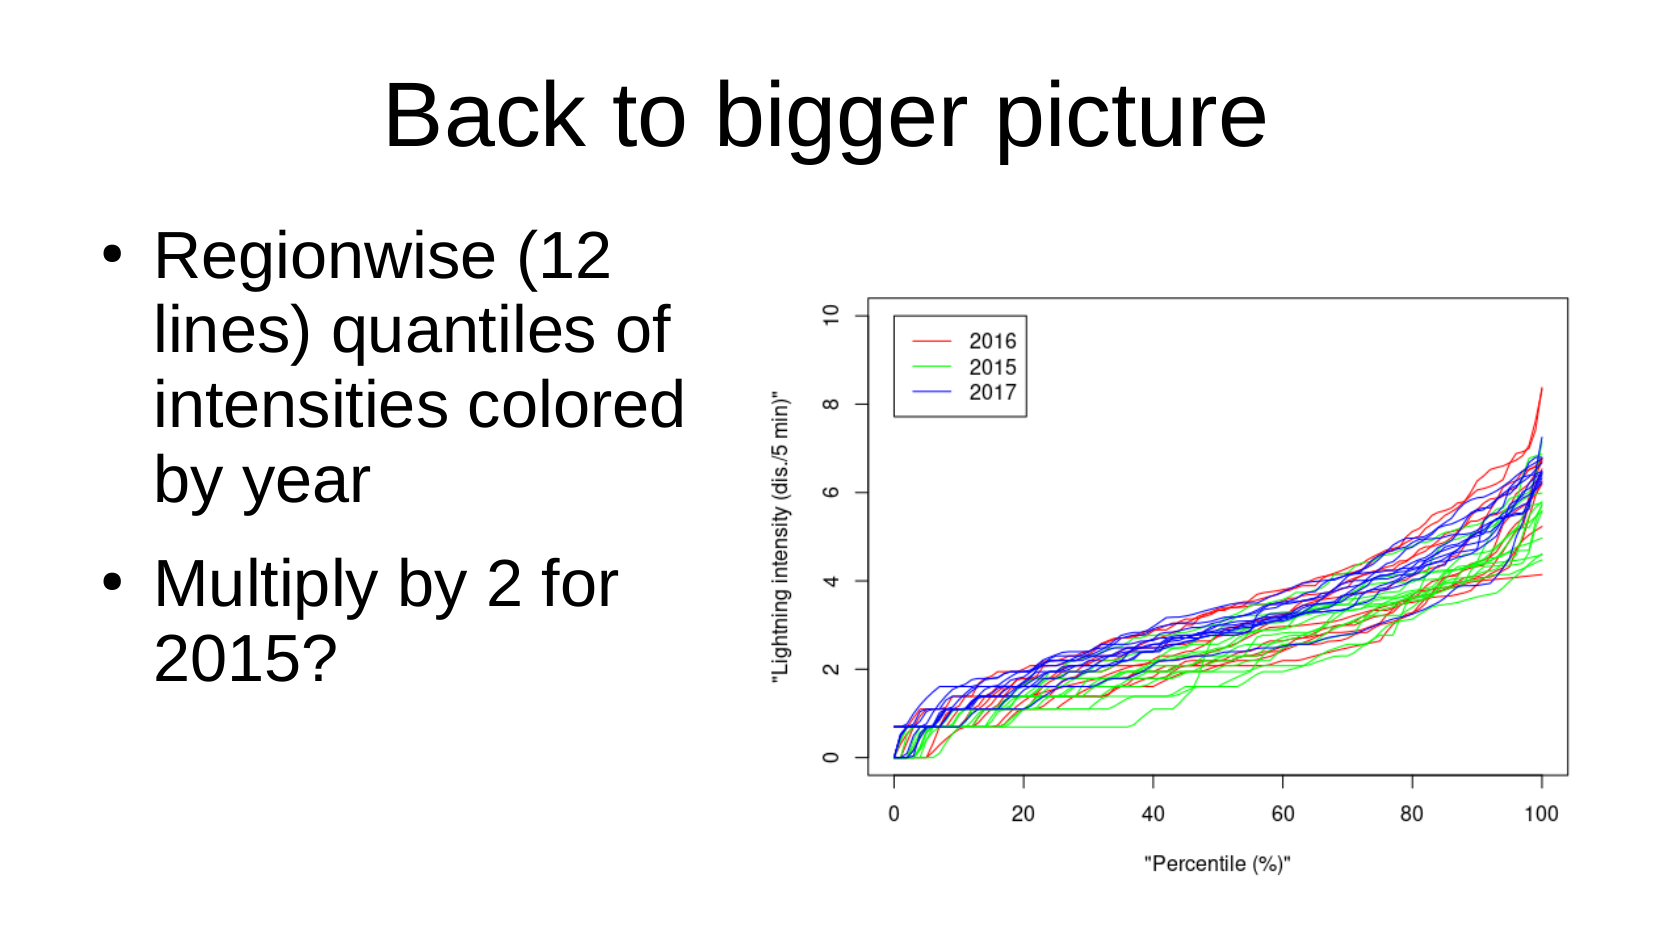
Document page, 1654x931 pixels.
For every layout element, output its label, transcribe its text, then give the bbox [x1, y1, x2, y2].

list Regionwise (12 lines) quantiles of intensities colored by year Multiply by 2 for 2015? [82, 217, 721, 856]
picture [765, 195, 1621, 904]
title Back to bigger picture [82, 37, 1571, 193]
